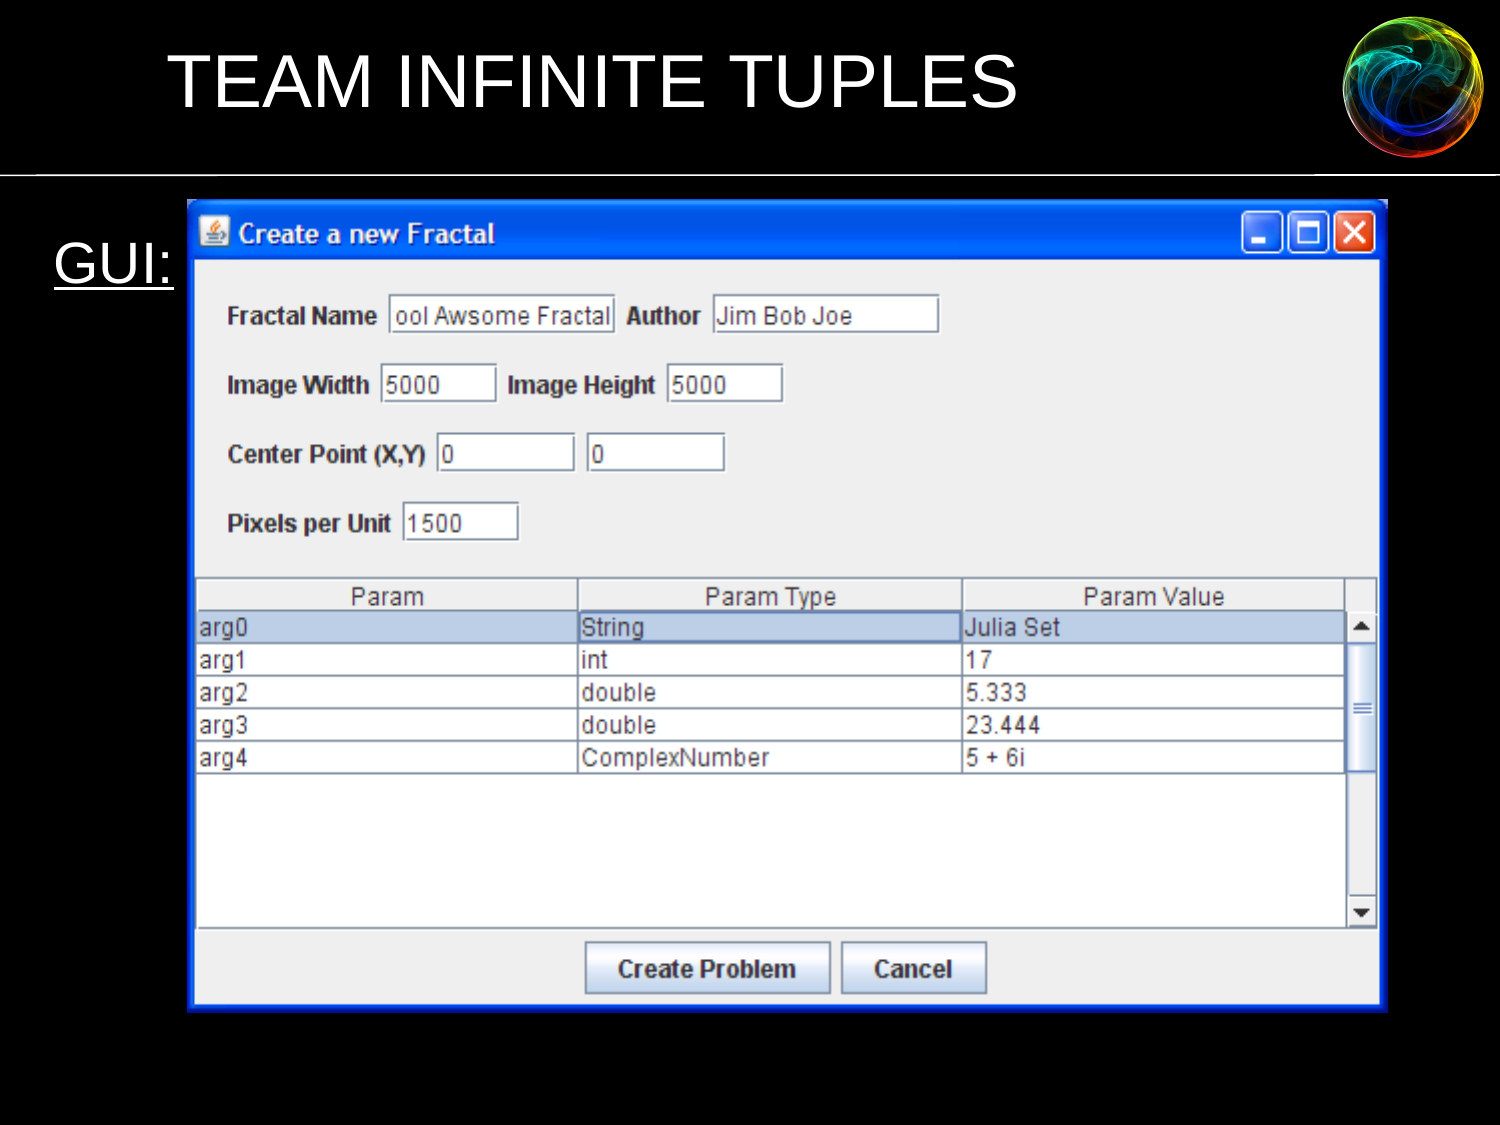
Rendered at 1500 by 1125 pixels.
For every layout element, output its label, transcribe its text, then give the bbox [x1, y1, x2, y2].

text_box TEAM INFINITE TUPLES [0, 37, 1188, 131]
picture [187, 199, 1388, 1013]
picture [1325, 0, 1500, 174]
text_box GUI: [39, 223, 1463, 1051]
